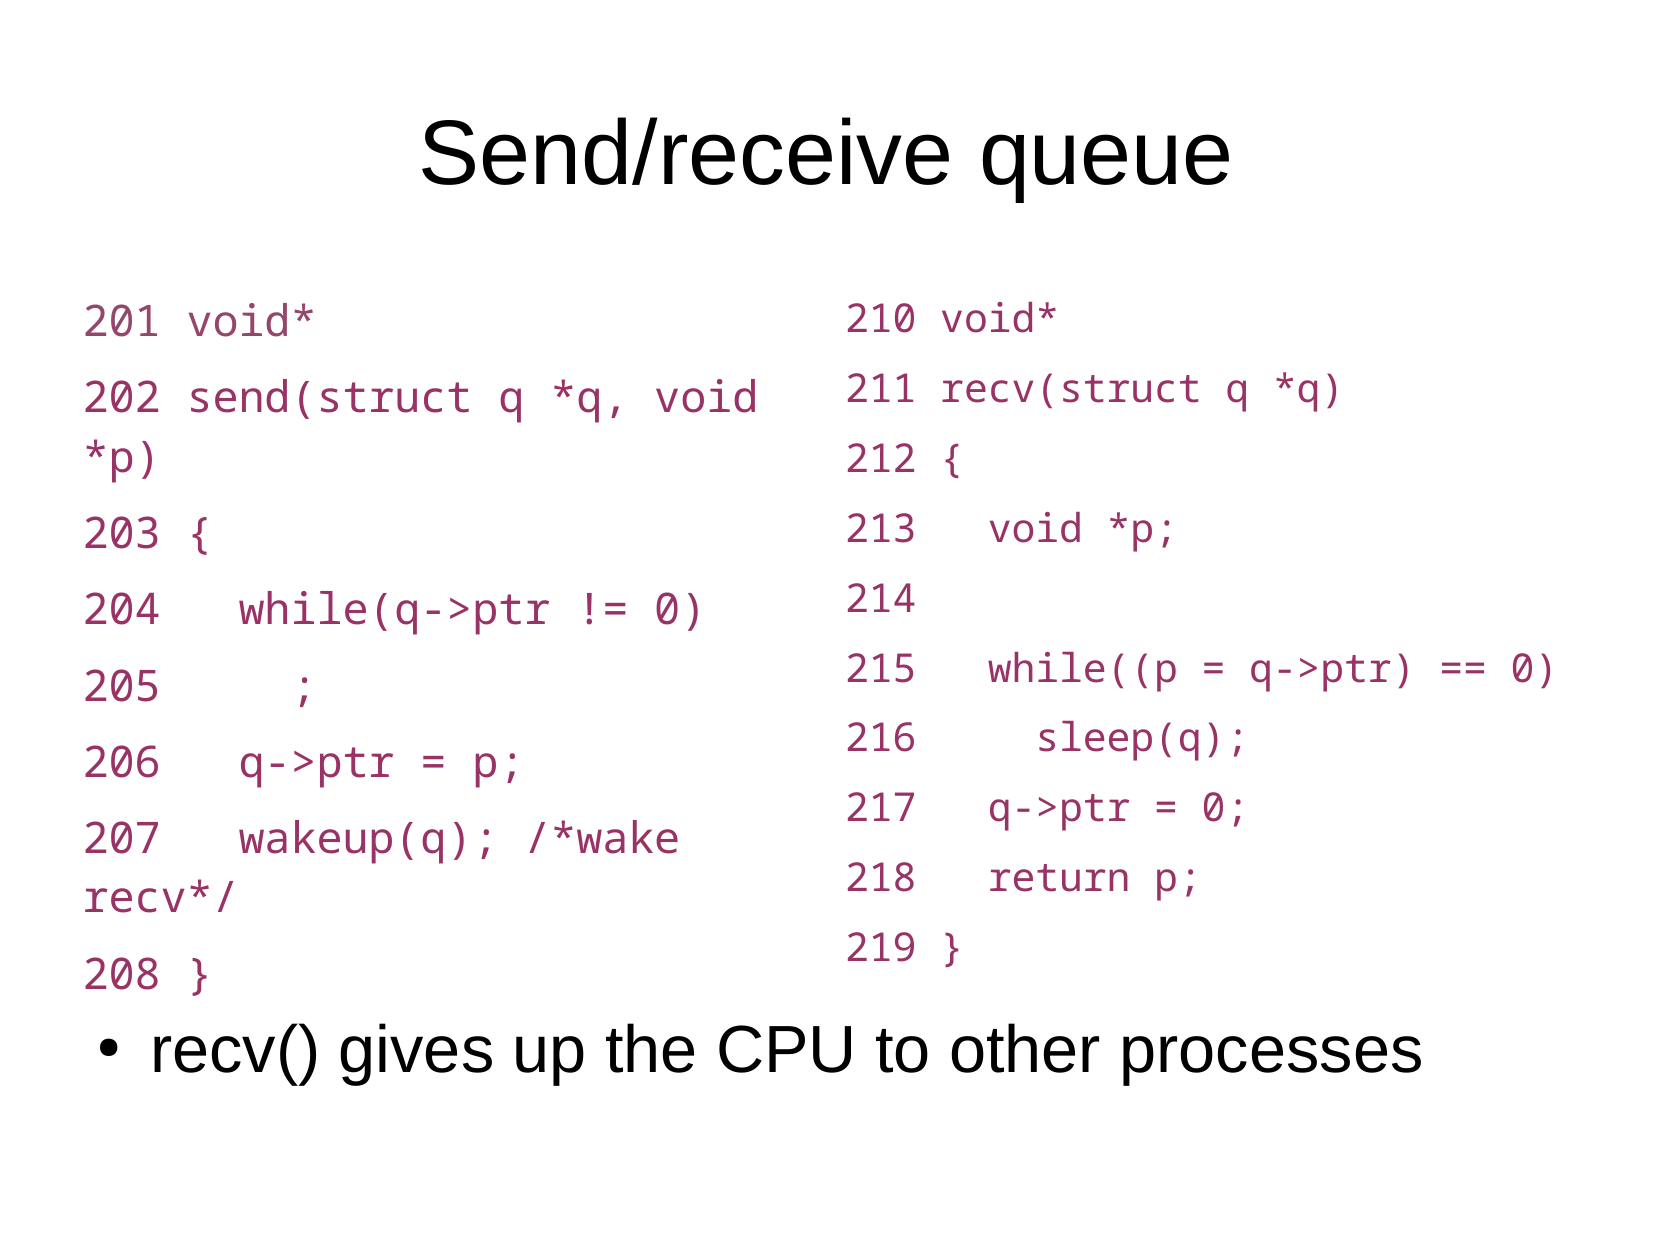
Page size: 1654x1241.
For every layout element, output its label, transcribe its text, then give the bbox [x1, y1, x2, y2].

list 210 void* 211 recv(struct q *q) 212 { 213 void *p; 214 215 while((p = q->ptr) == 0) 216 sleep(q); 217 q->ptr = 0; 218 return p; 219 } [845, 290, 1572, 1010]
title Send/receive queue [82, 49, 1571, 257]
list recv() gives up the CPU to other processes [79, 1012, 1613, 1163]
list 201 void* 202 send(struct q *q, void *p) 203 { 204 while(q->ptr != 0) 205 ; 206 q->ptr = p; 207 wakeup(q); /*wake recv*/ 208 } [82, 290, 809, 1010]
